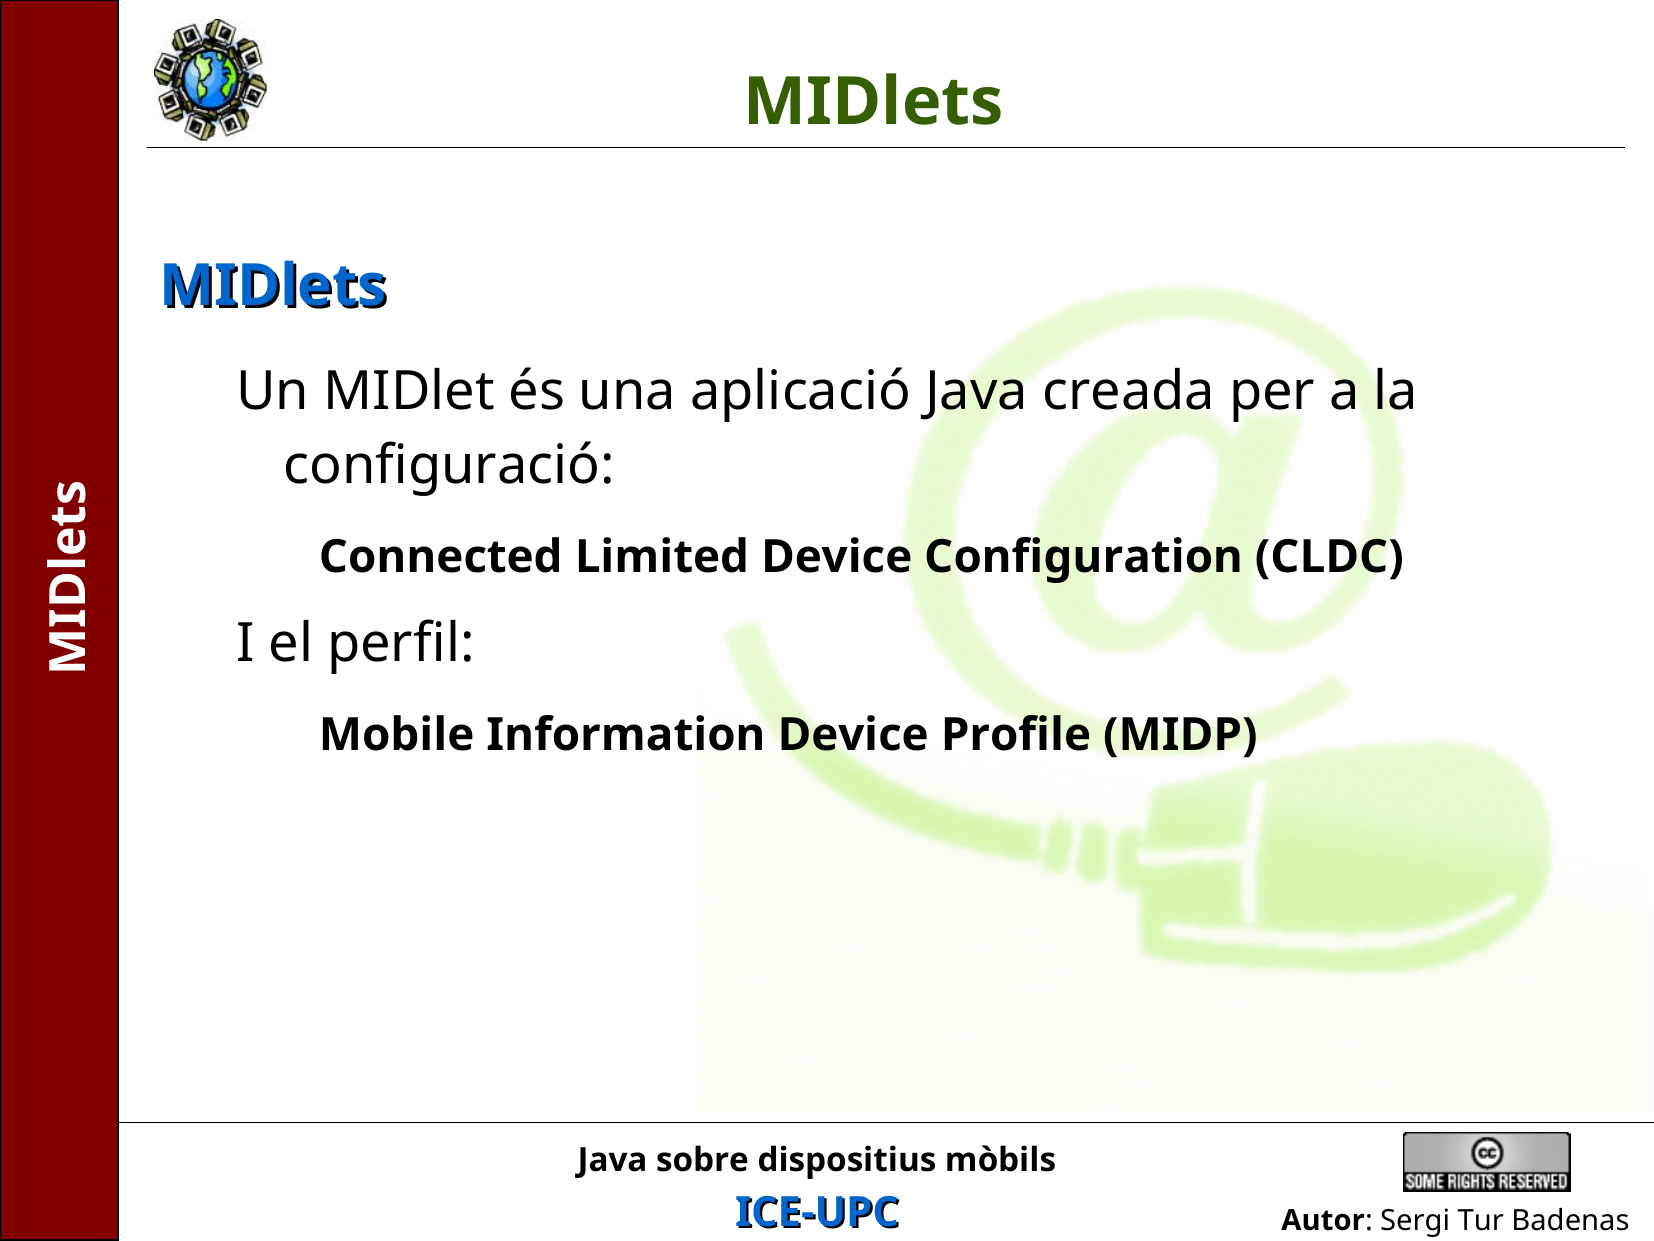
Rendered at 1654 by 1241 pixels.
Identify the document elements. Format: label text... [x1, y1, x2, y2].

list MIDlets Un MIDlet és una aplicació Java creada per a la configuració: Connected Limited Device Configuration (CLDC) I el perfil: Mobile Information Device Profile (MIDP) [141, 242, 1630, 1078]
picture [1403, 1132, 1571, 1192]
picture [700, 217, 1654, 1113]
title MIDlets [129, 49, 1619, 148]
picture [154, 19, 268, 49]
